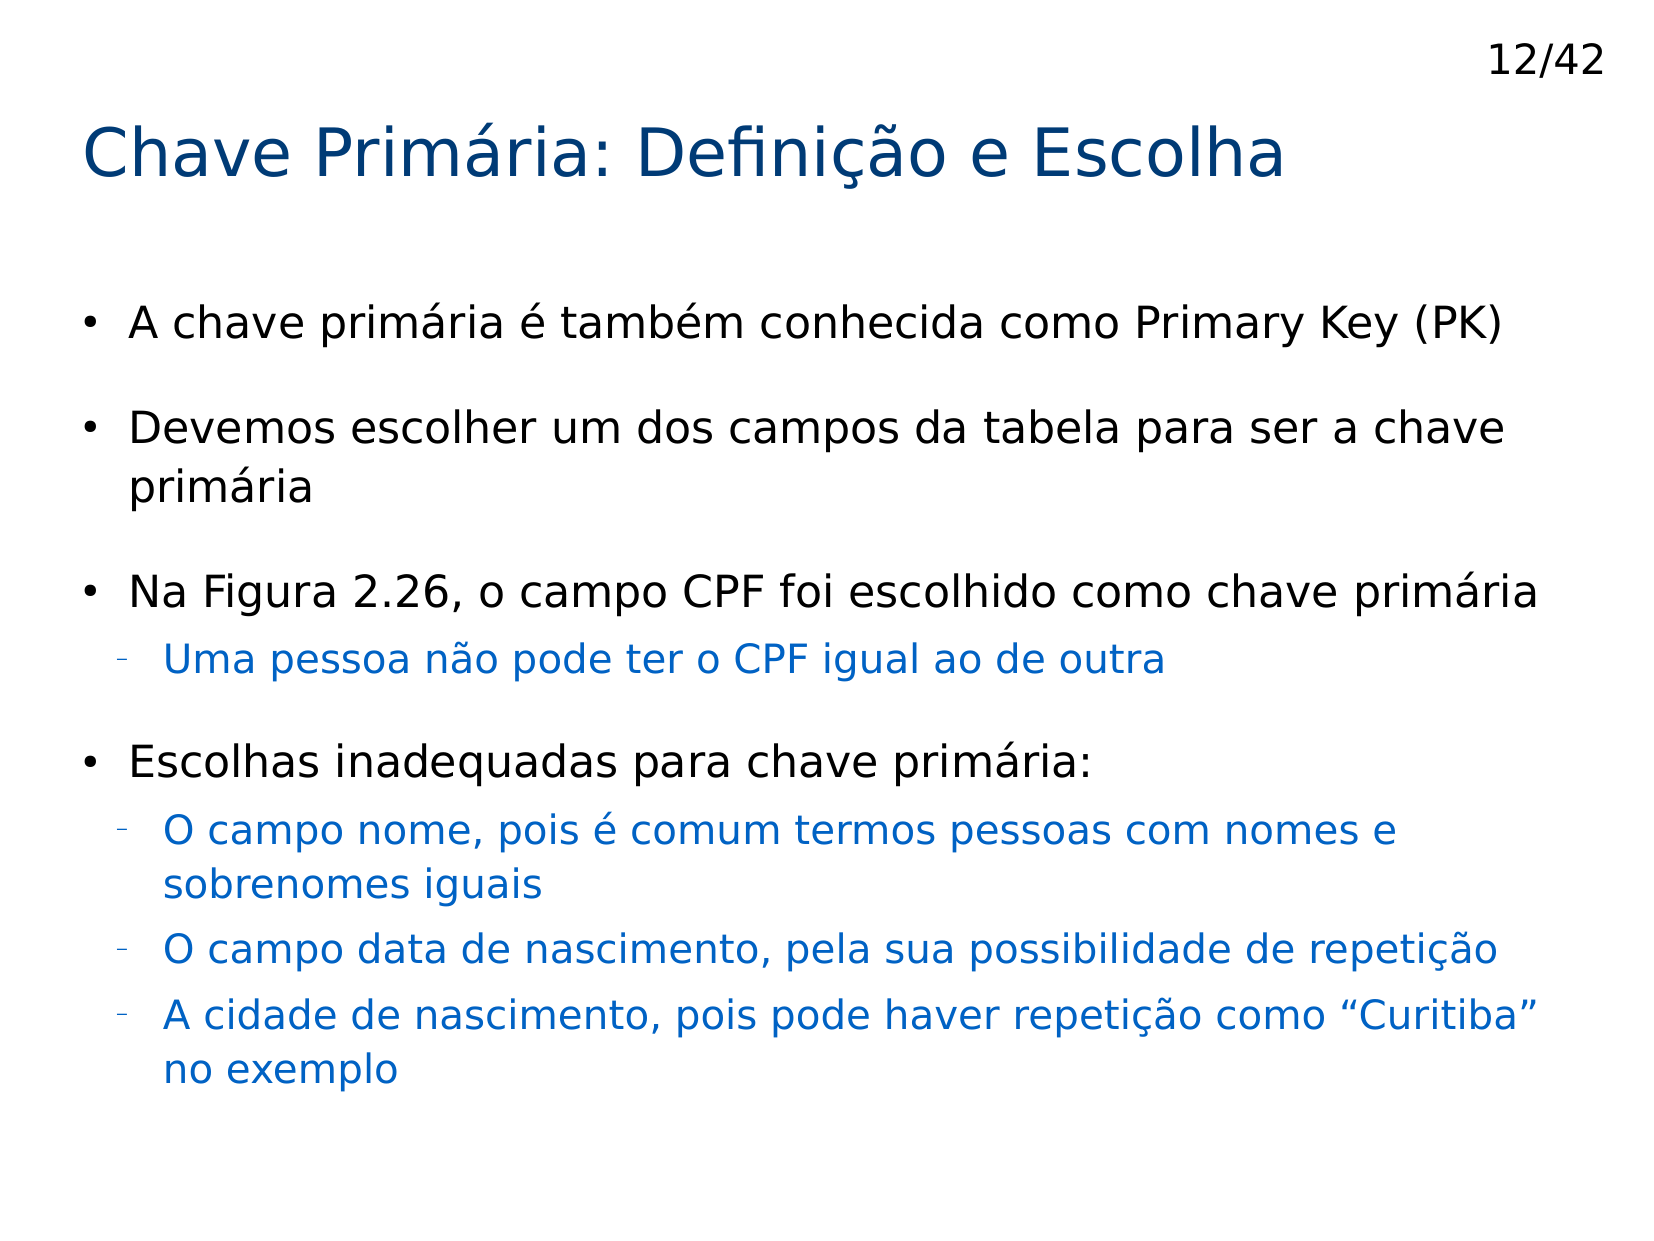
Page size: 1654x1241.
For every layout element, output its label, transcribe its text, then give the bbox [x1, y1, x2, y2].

list A chave primária é também conhecida como Primary Key (PK) Devemos escolher um dos campos da tabela para ser a chave primária Na Figura 2.26, o campo CPF foi escolhido como chave primária Uma pessoa não pode ter o CPF igual ao de outra Escolhas inadequadas para chave primária: O campo nome, pois é comum termos pessoas com nomes e sobrenomes iguais O campo data de nascimento, pela sua possibilidade de repetição A cidade de nascimento, pois pode haver repetição como “Curitiba” no exemplo [82, 289, 1571, 1108]
title Chave Primária: Definição e Escolha [82, 82, 1571, 224]
